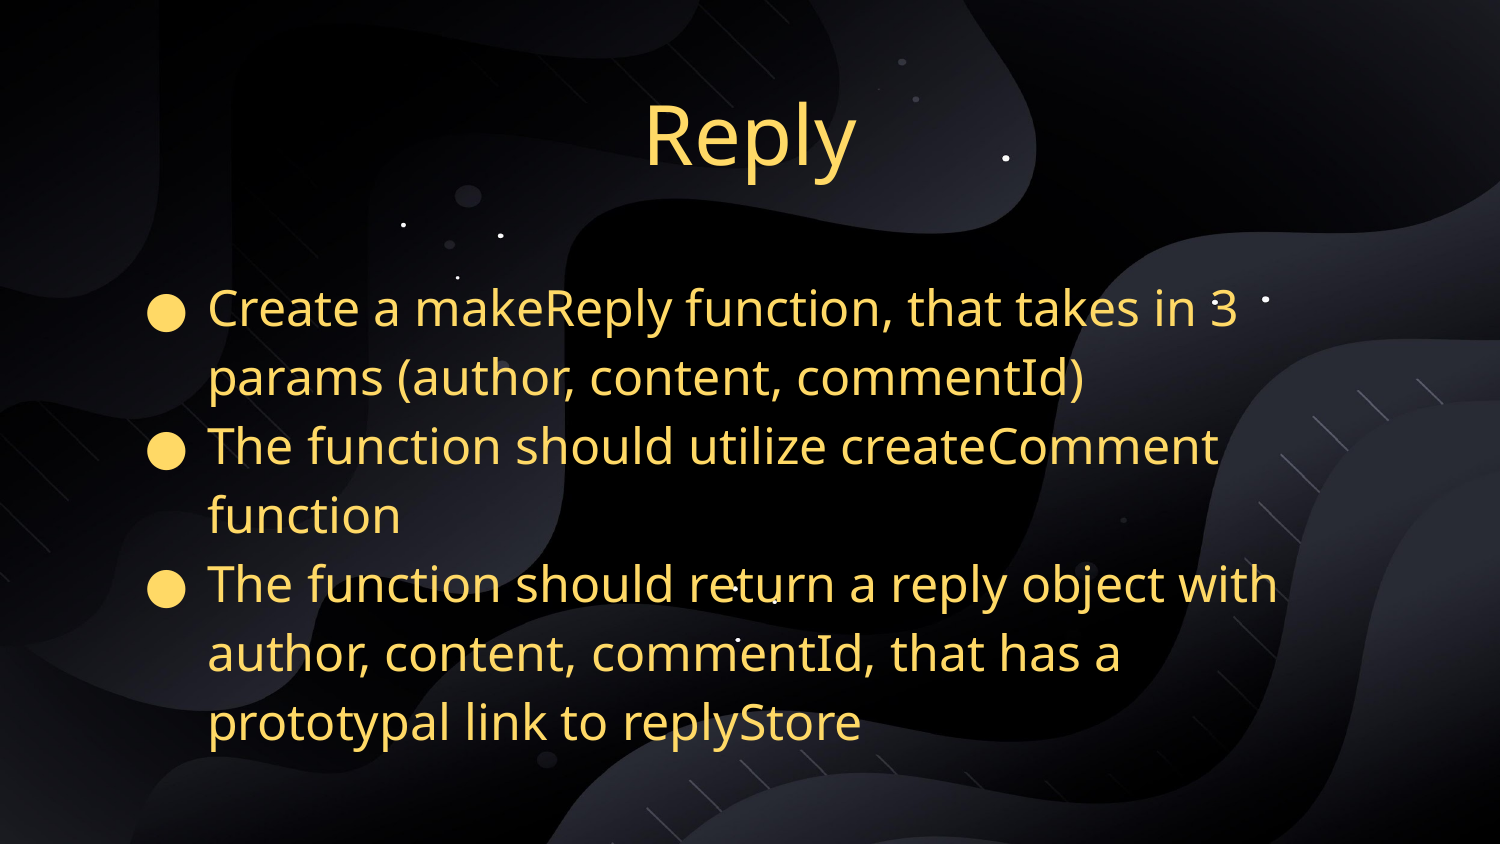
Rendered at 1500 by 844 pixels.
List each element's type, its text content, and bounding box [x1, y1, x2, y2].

title Reply [164, 73, 1336, 190]
picture [0, 0, 1500, 844]
list Create a makeReply function, that takes in 3 params (author, content, commentId) The function should utilize createComment function The function should return a reply object with author, content, commentId, that has a prototypal link to replyStore [124, 264, 1376, 766]
